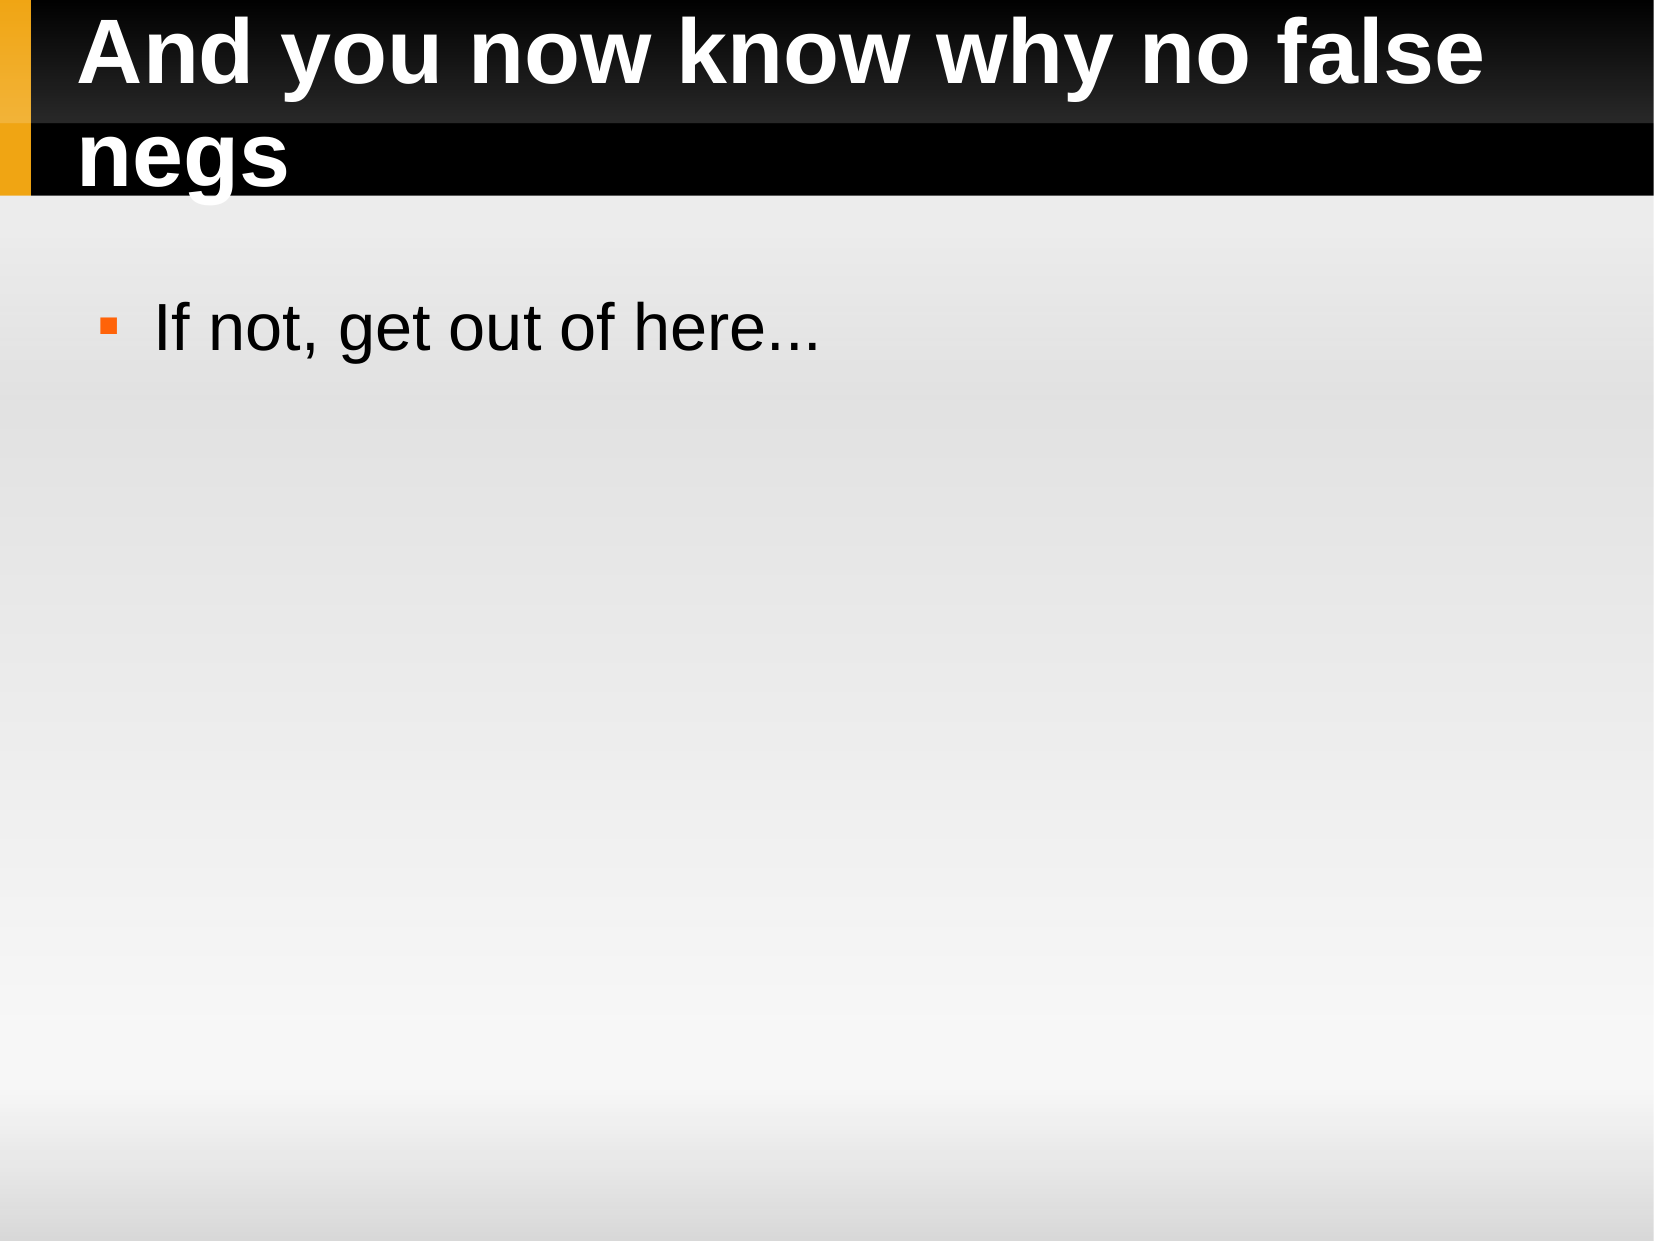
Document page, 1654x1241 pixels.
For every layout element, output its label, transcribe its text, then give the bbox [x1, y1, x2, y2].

list If not, get out of here... [82, 290, 1571, 681]
title And you now know why no false negs [76, 0, 1565, 208]
picture [0, 0, 1654, 1241]
